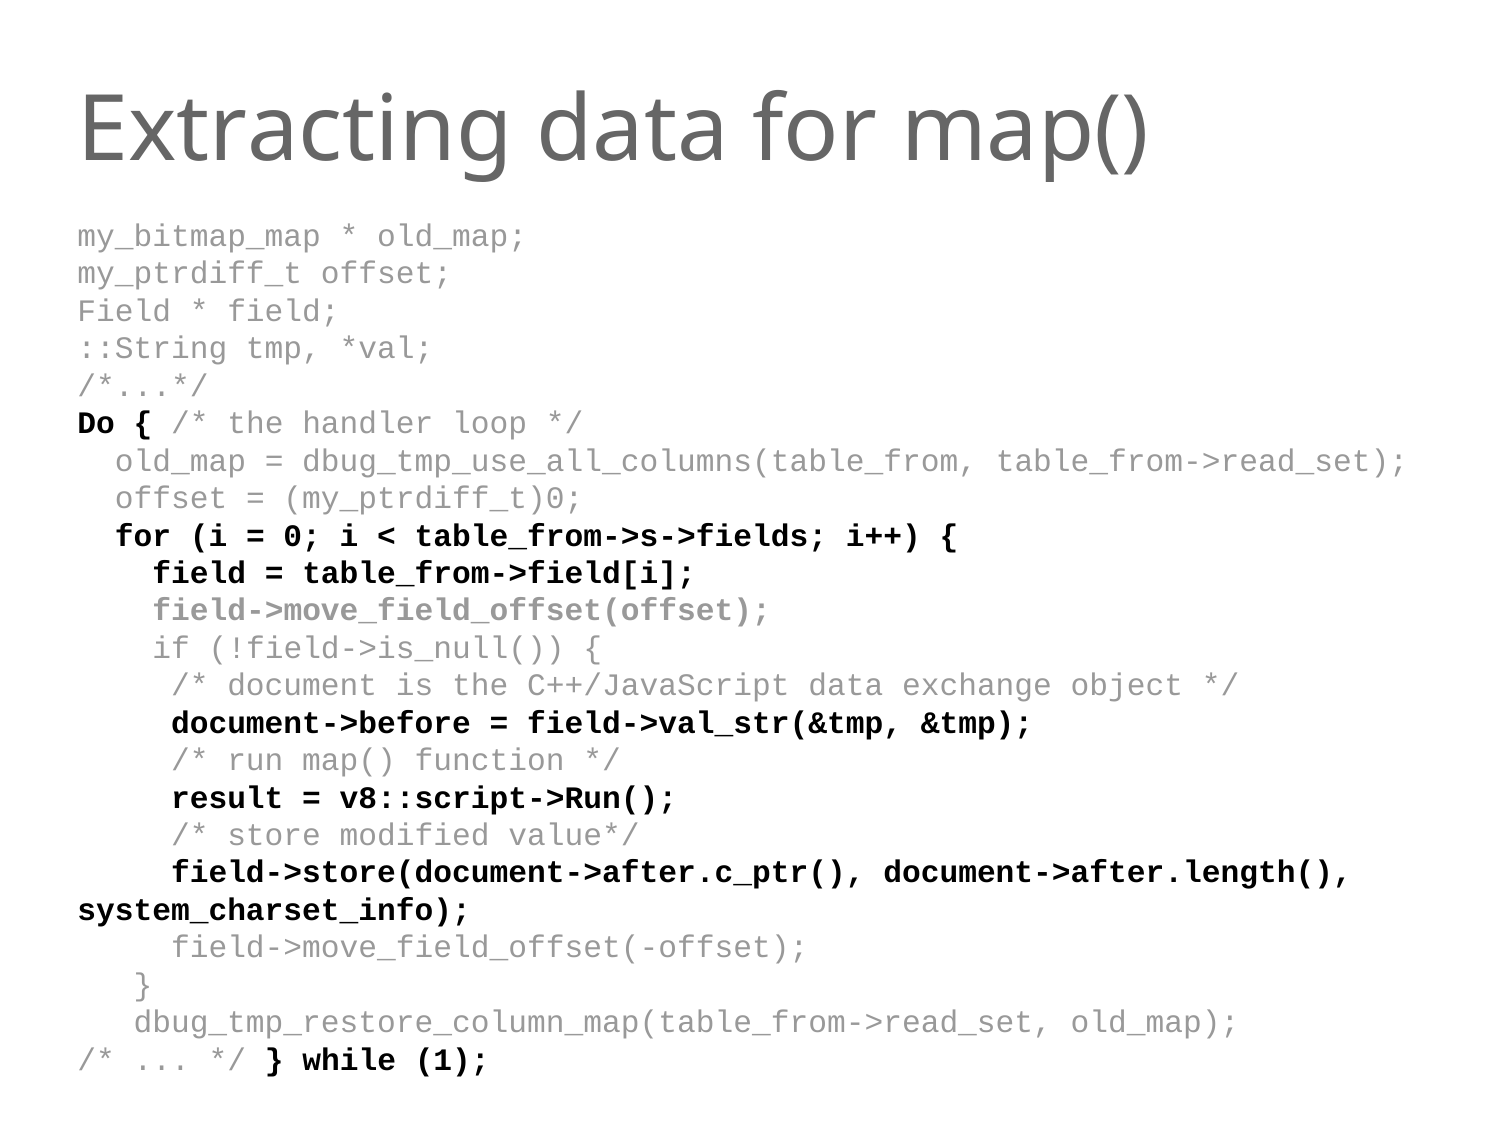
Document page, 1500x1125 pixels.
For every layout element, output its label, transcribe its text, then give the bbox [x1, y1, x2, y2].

title Extracting data for map() [62, 0, 1438, 207]
text_box my_bitmap_map * old_map; my_ptrdiff_t offset; Field * field; ::String tmp, *val; /*...*/ Do { /* the handler loop */ old_map = dbug_tmp_use_all_columns(table_from, table_from->read_set); offset = (my_ptrdiff_t)0; for (i = 0; i < table_from->s->fields; i++) { field = table_from->field[i]; field->move_field_offset(offset); if (!field->is_null()) { /* document is the C++/JavaScript data exchange object */ document->before = field->val_str(&tmp, &tmp); /* run map() function */ result = v8::script->Run(); /* store modified value*/ field->store(document->after.c_ptr(), document->after.length(), system_charset_info); field->move_field_offset(-offset); } dbug_tmp_restore_column_map(table_from->read_set, old_map); /* ... */ } while (1); [62, 207, 1438, 1084]
